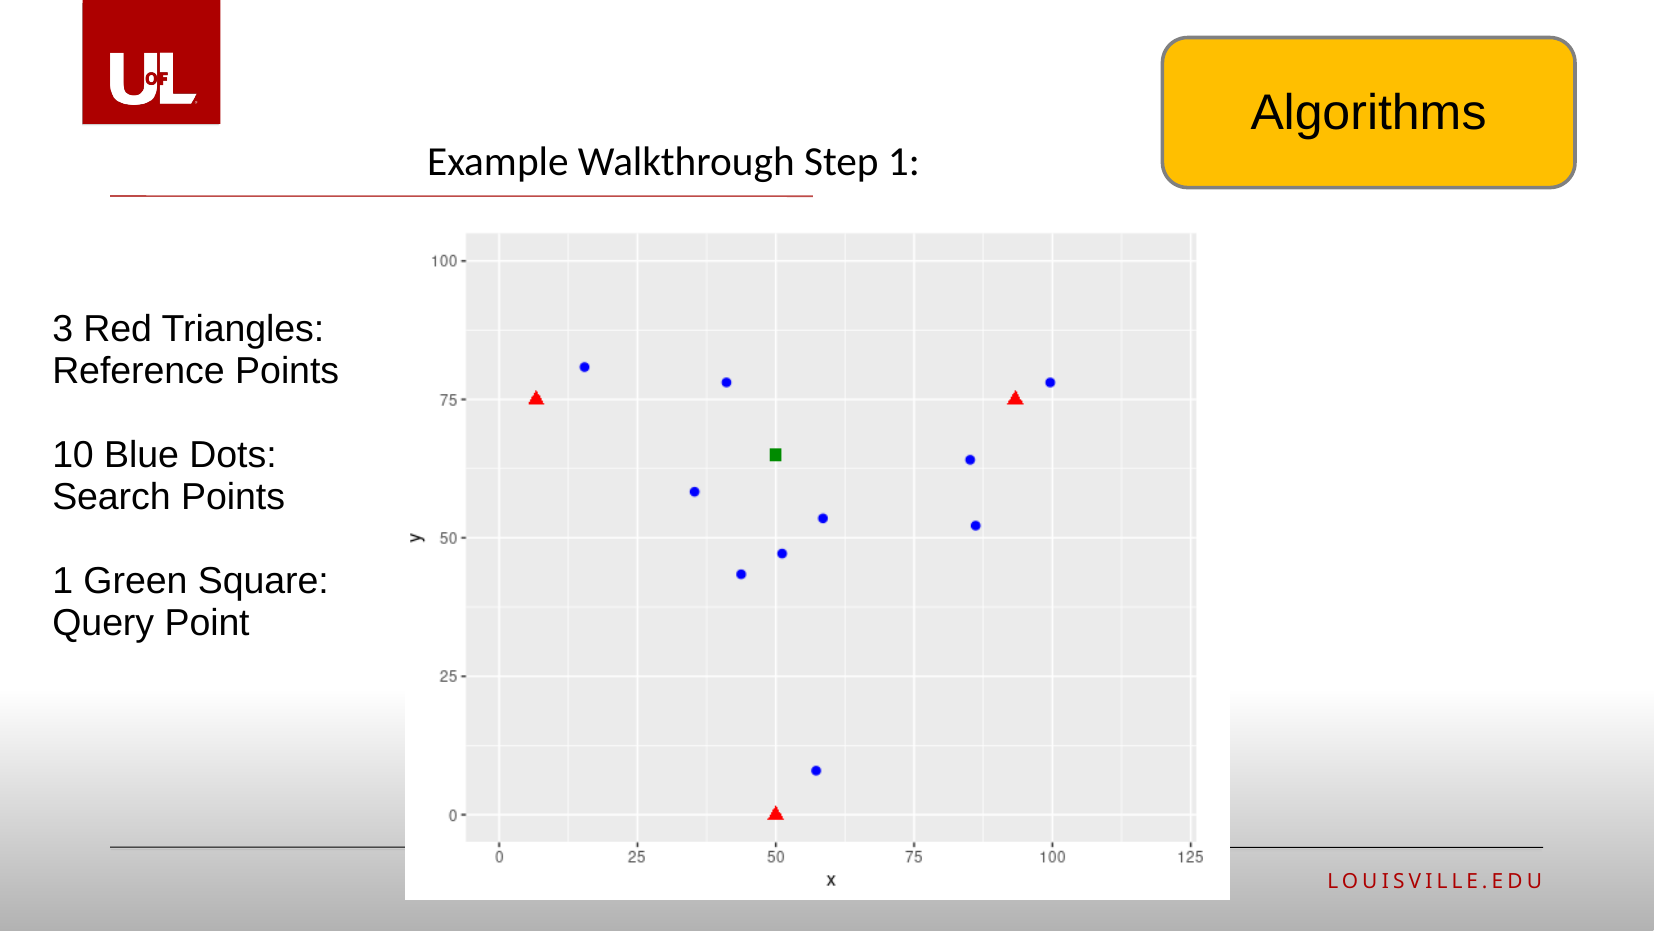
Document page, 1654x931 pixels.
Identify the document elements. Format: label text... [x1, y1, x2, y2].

picture [405, 225, 1230, 900]
title Example Walkthrough Step 1: [427, 134, 1544, 197]
text_box Algorithms [1162, 37, 1576, 188]
picture [110, 52, 198, 105]
text_box 3 Red Triangles: Reference Points 10 Blue Dots: Search Points 1 Green Square: Query Point [37, 300, 451, 651]
